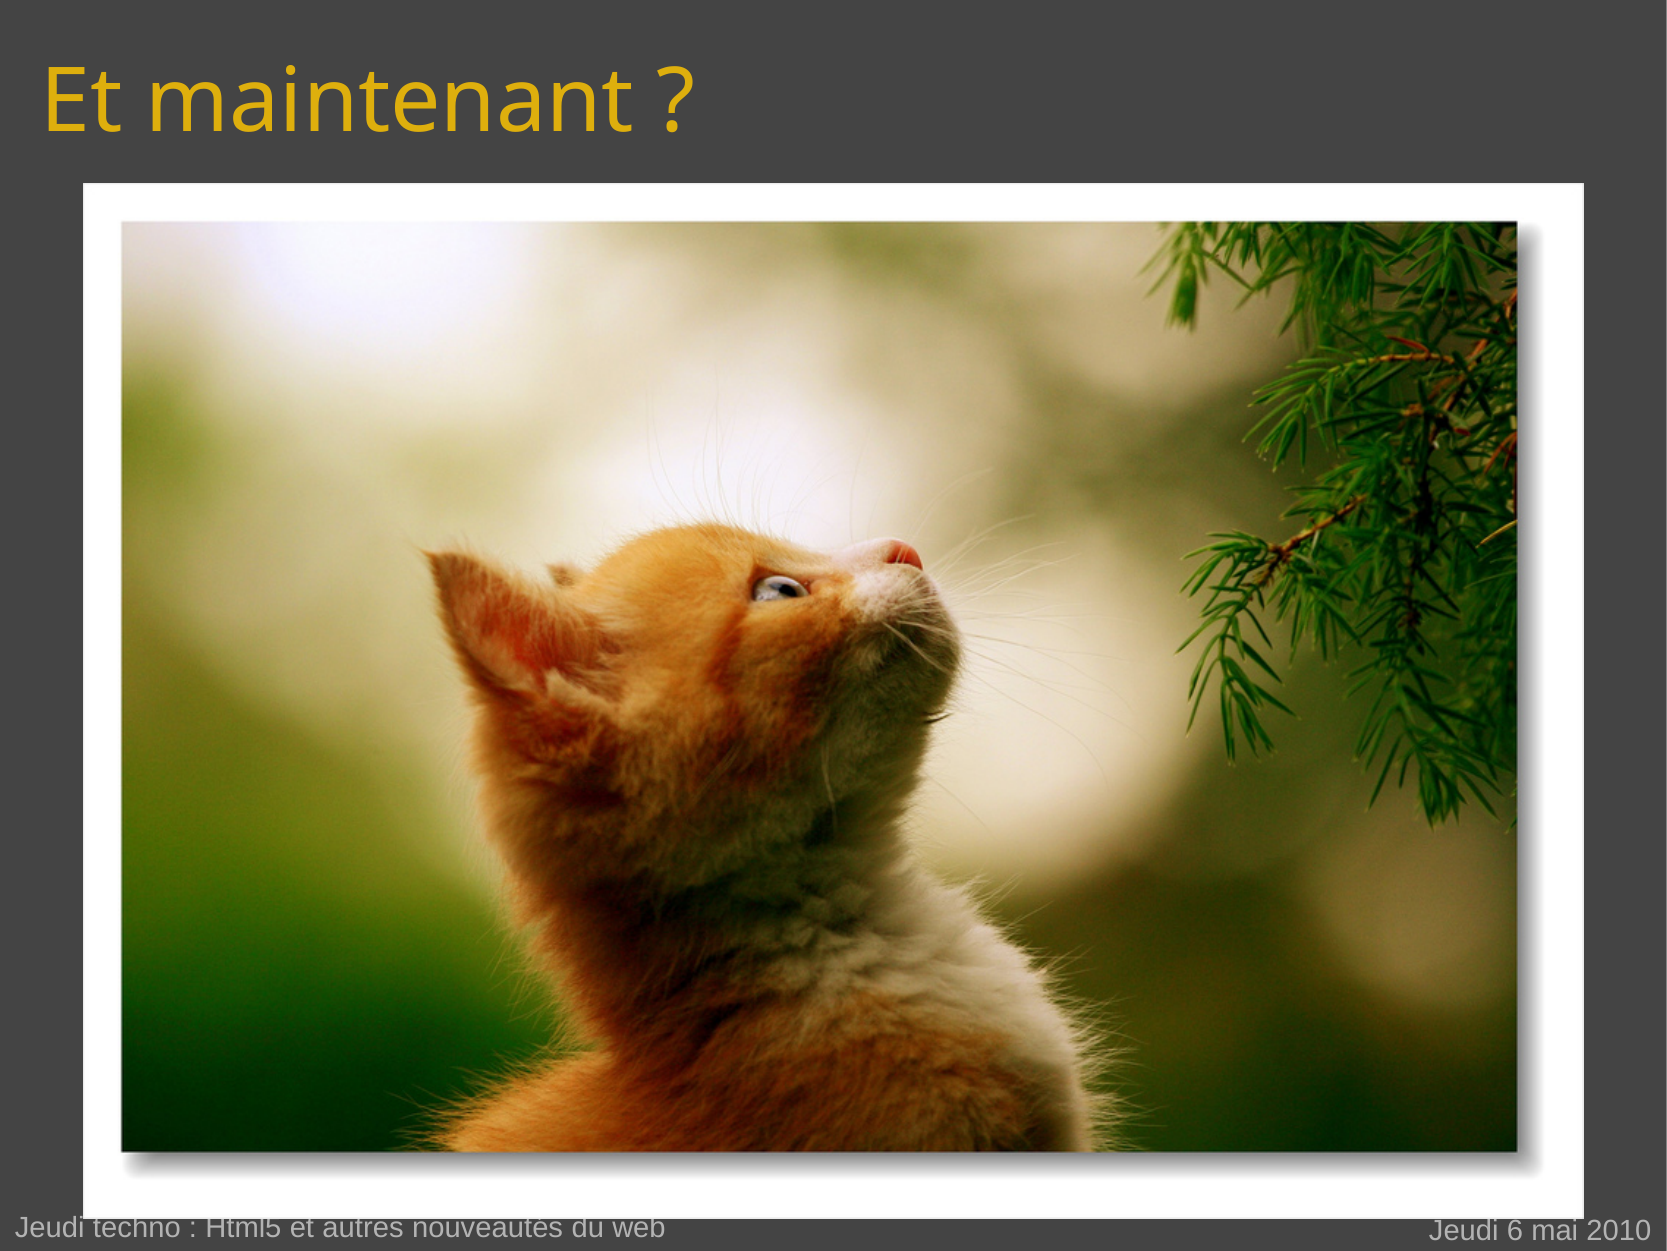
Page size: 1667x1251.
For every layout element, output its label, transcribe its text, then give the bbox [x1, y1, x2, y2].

title Et maintenant ? [40, 50, 1626, 200]
picture [0, 0, 1667, 1251]
